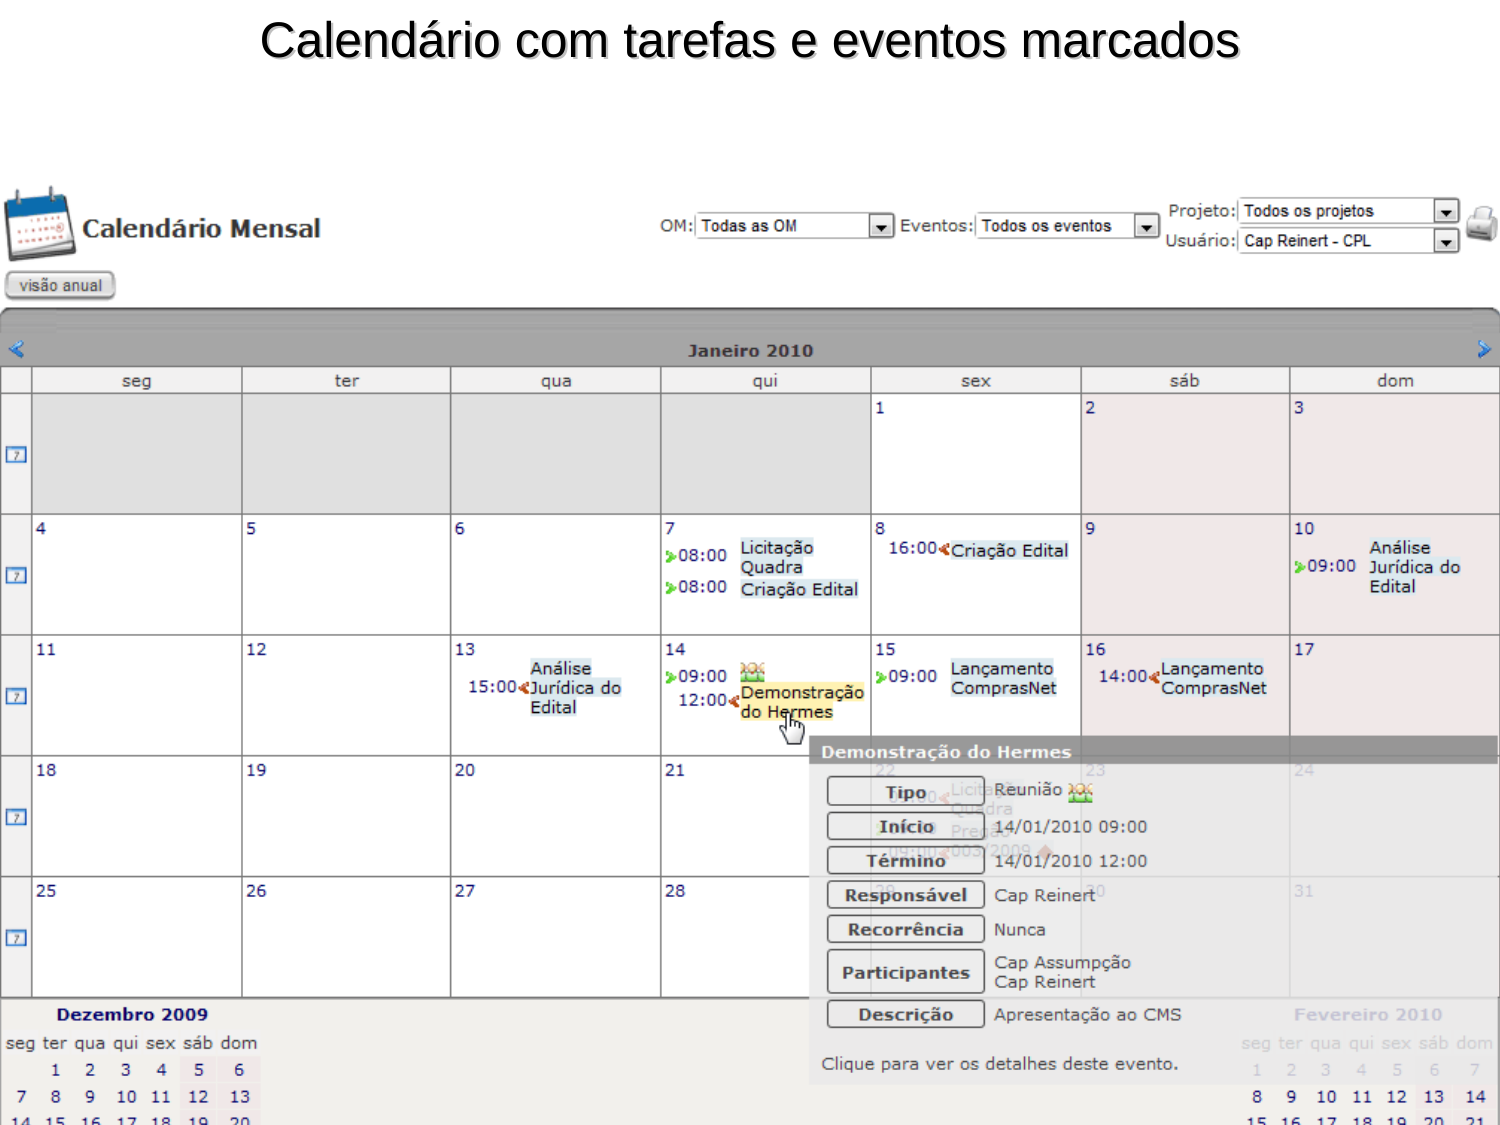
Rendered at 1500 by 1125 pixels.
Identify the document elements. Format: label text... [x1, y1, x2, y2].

picture [0, 175, 1500, 1125]
text_box Calendário com tarefas e eventos marcados [0, 0, 1500, 76]
